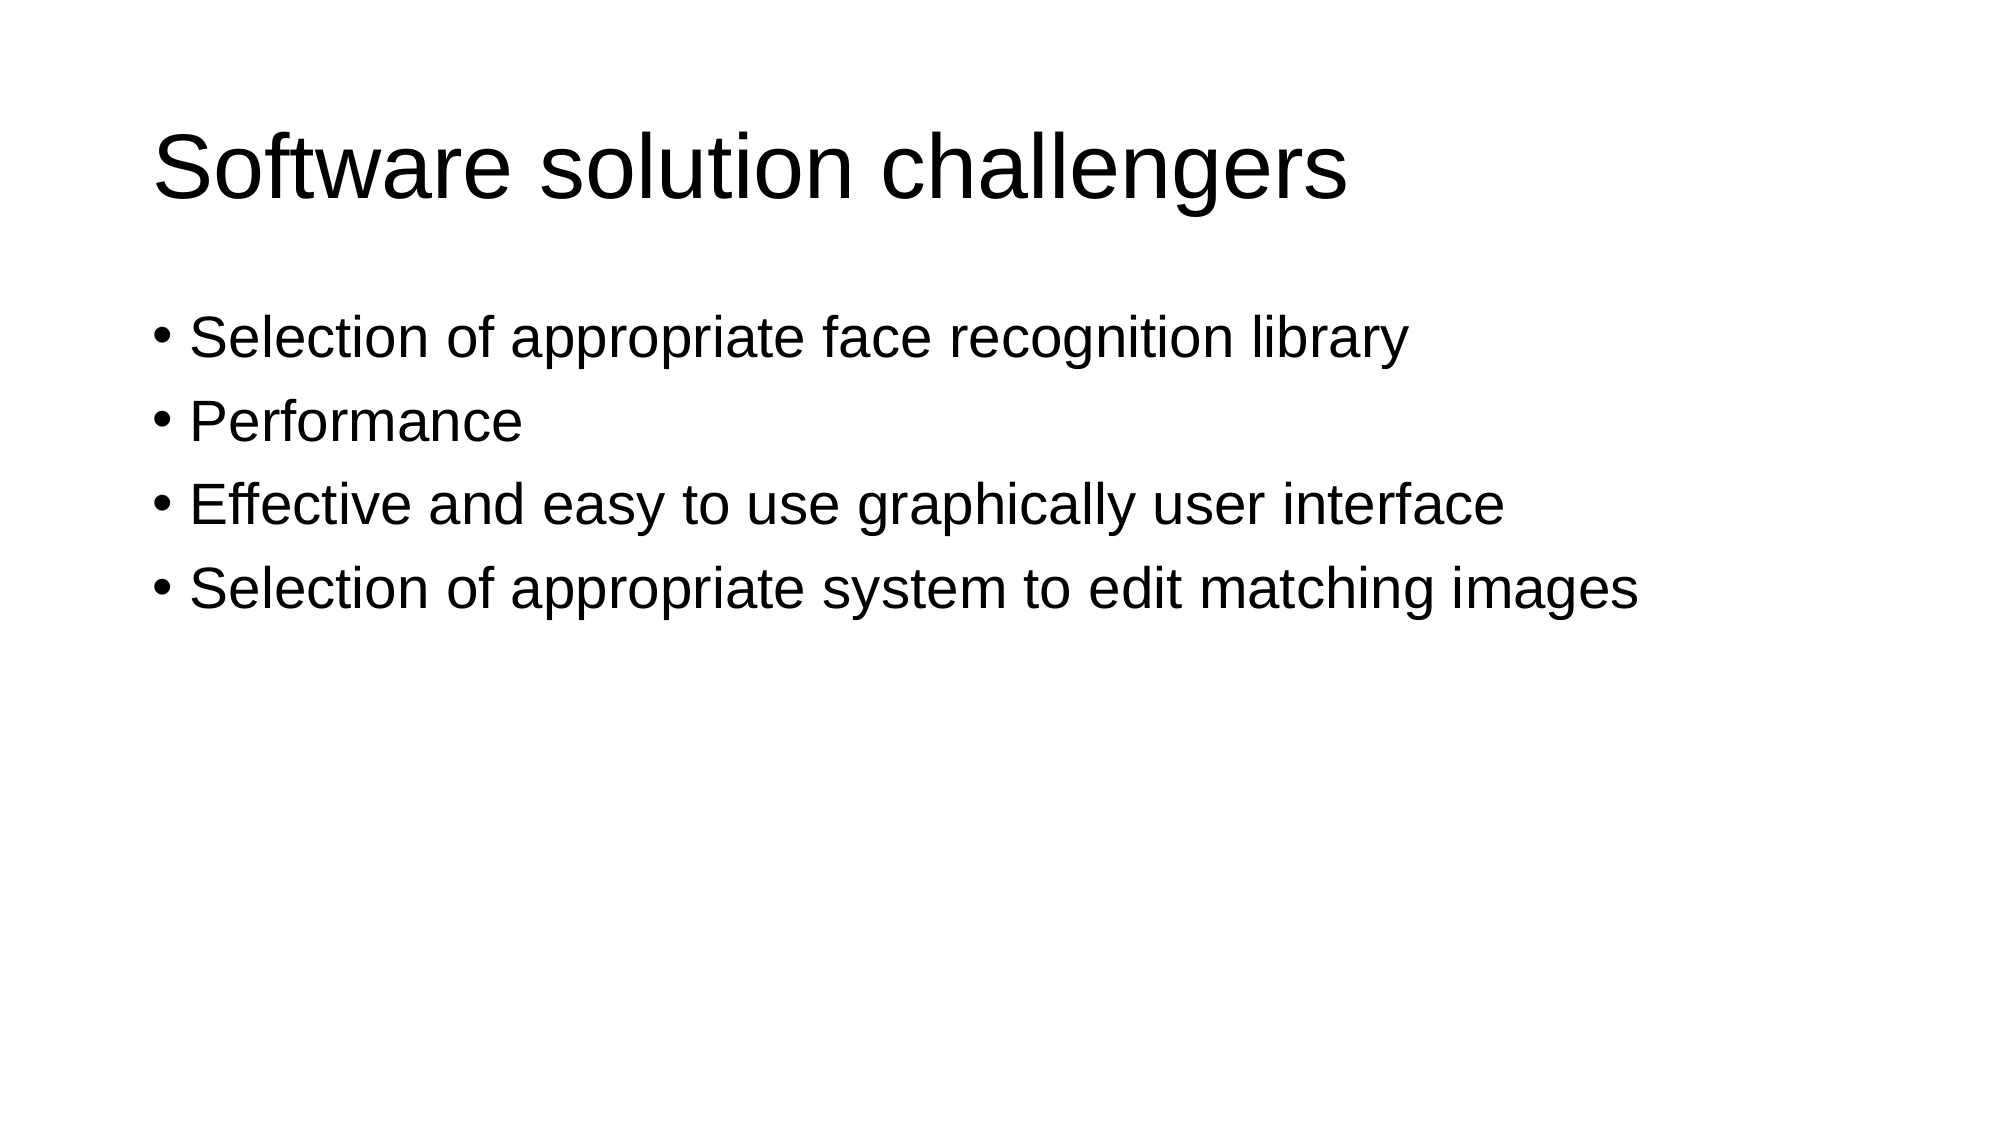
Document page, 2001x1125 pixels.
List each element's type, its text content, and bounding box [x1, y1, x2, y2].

list Selection of appropriate face recognition library Performance Effective and easy to use graphically user interface Selection of appropriate system to edit matching images [137, 299, 1863, 1014]
title Software solution challengers [137, 59, 1863, 278]
